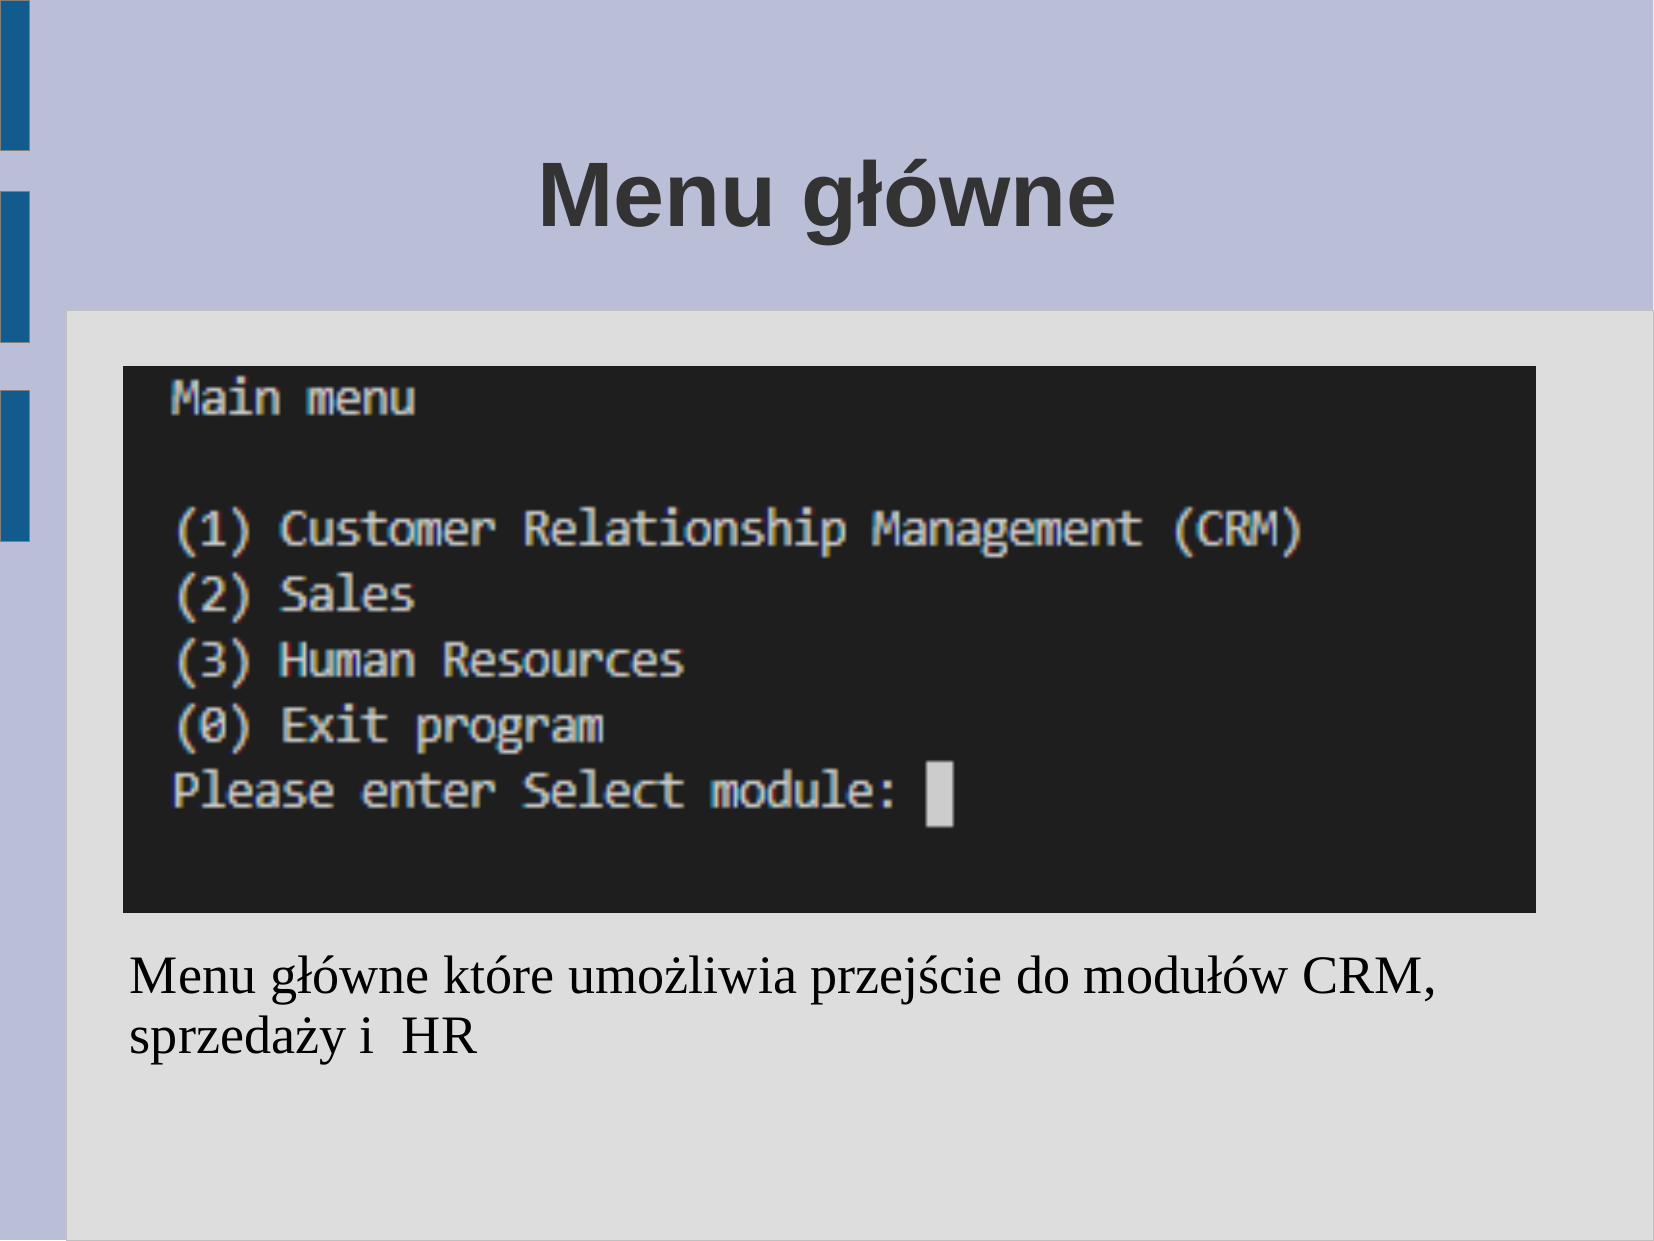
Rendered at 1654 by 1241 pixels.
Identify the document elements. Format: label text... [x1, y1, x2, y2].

title Menu główne [121, 91, 1534, 299]
picture [123, 366, 1536, 913]
text_box Menu główne które umożliwia przejście do modułów CRM, sprzedaży i HR [129, 944, 1583, 1067]
